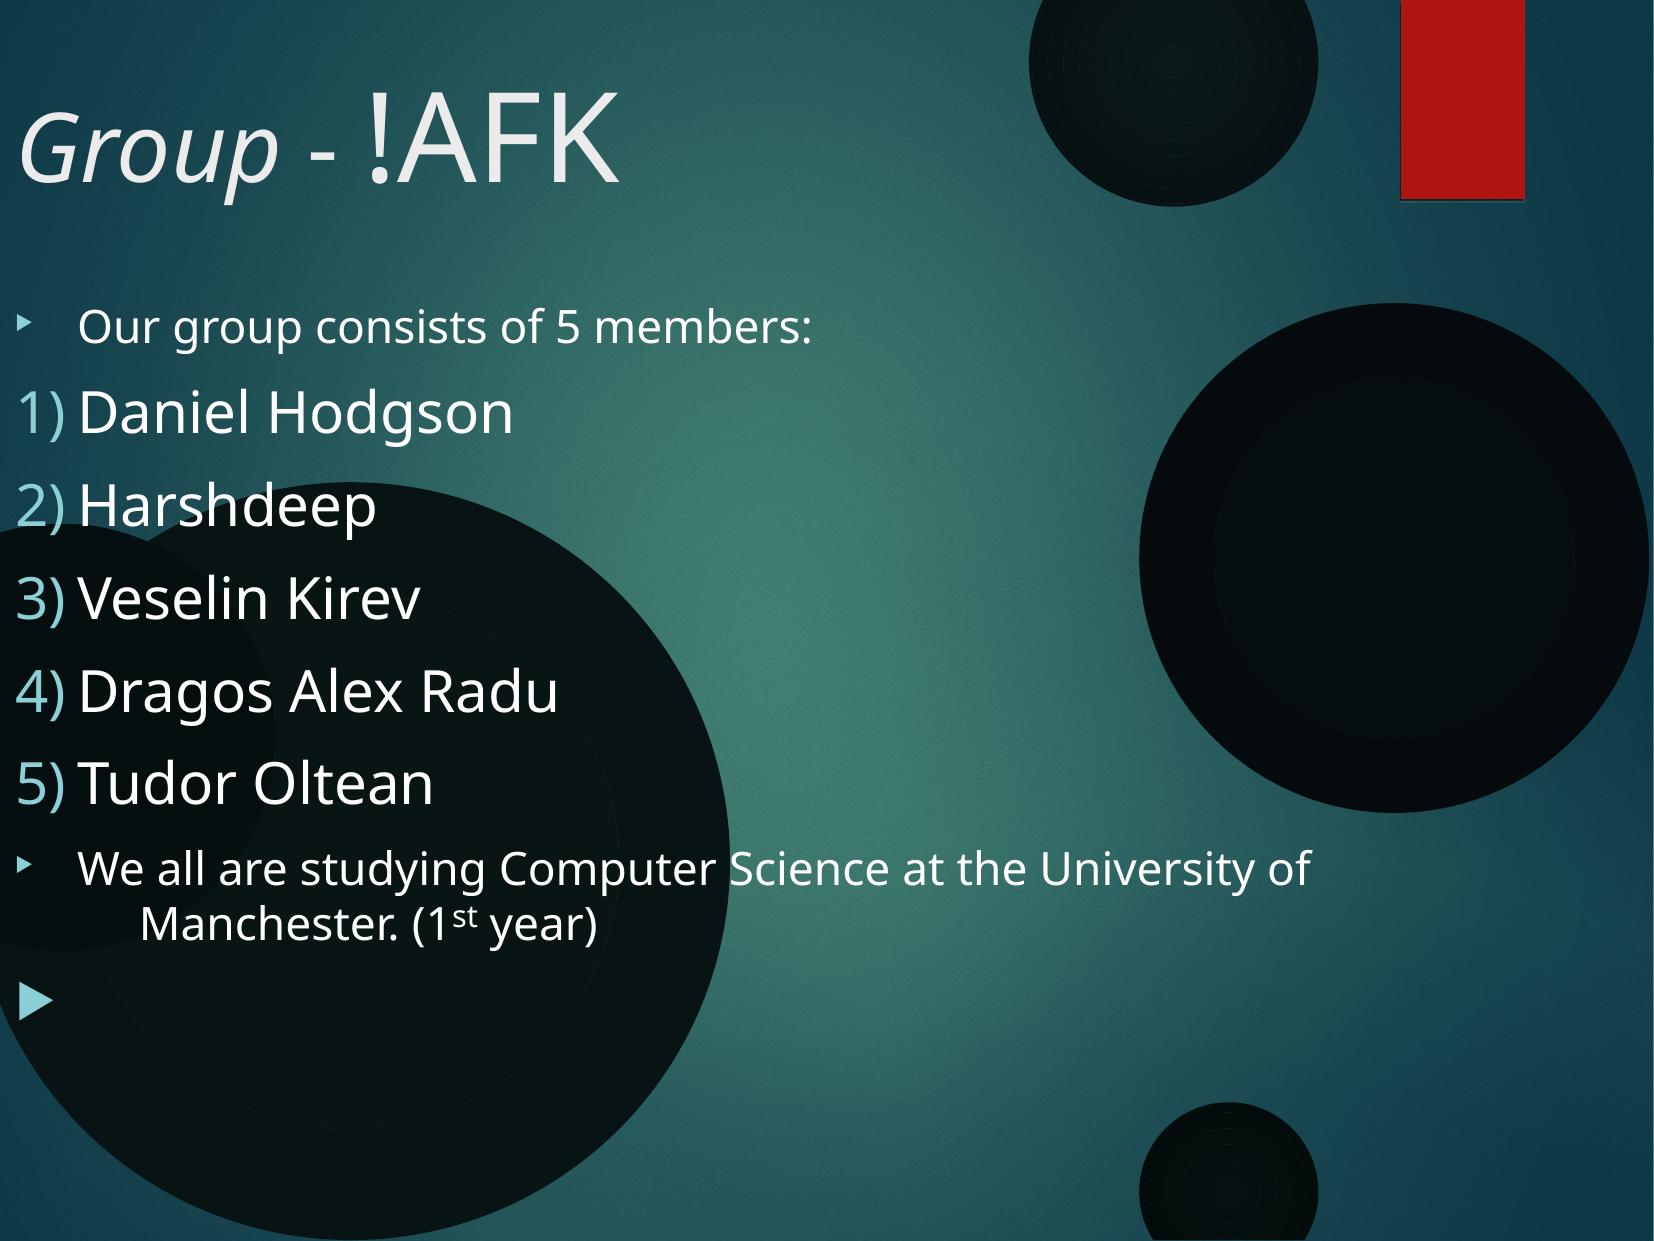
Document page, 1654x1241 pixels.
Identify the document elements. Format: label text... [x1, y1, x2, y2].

list Our group consists of 5 members: Daniel Hodgson Harshdeep Veselin Kirev Dragos Alex Radu Tudor Oltean We all are studying Computer Science at the University of Manchester. (1st year) [0, 290, 1489, 1010]
title Group - !AFK [0, 49, 1489, 257]
